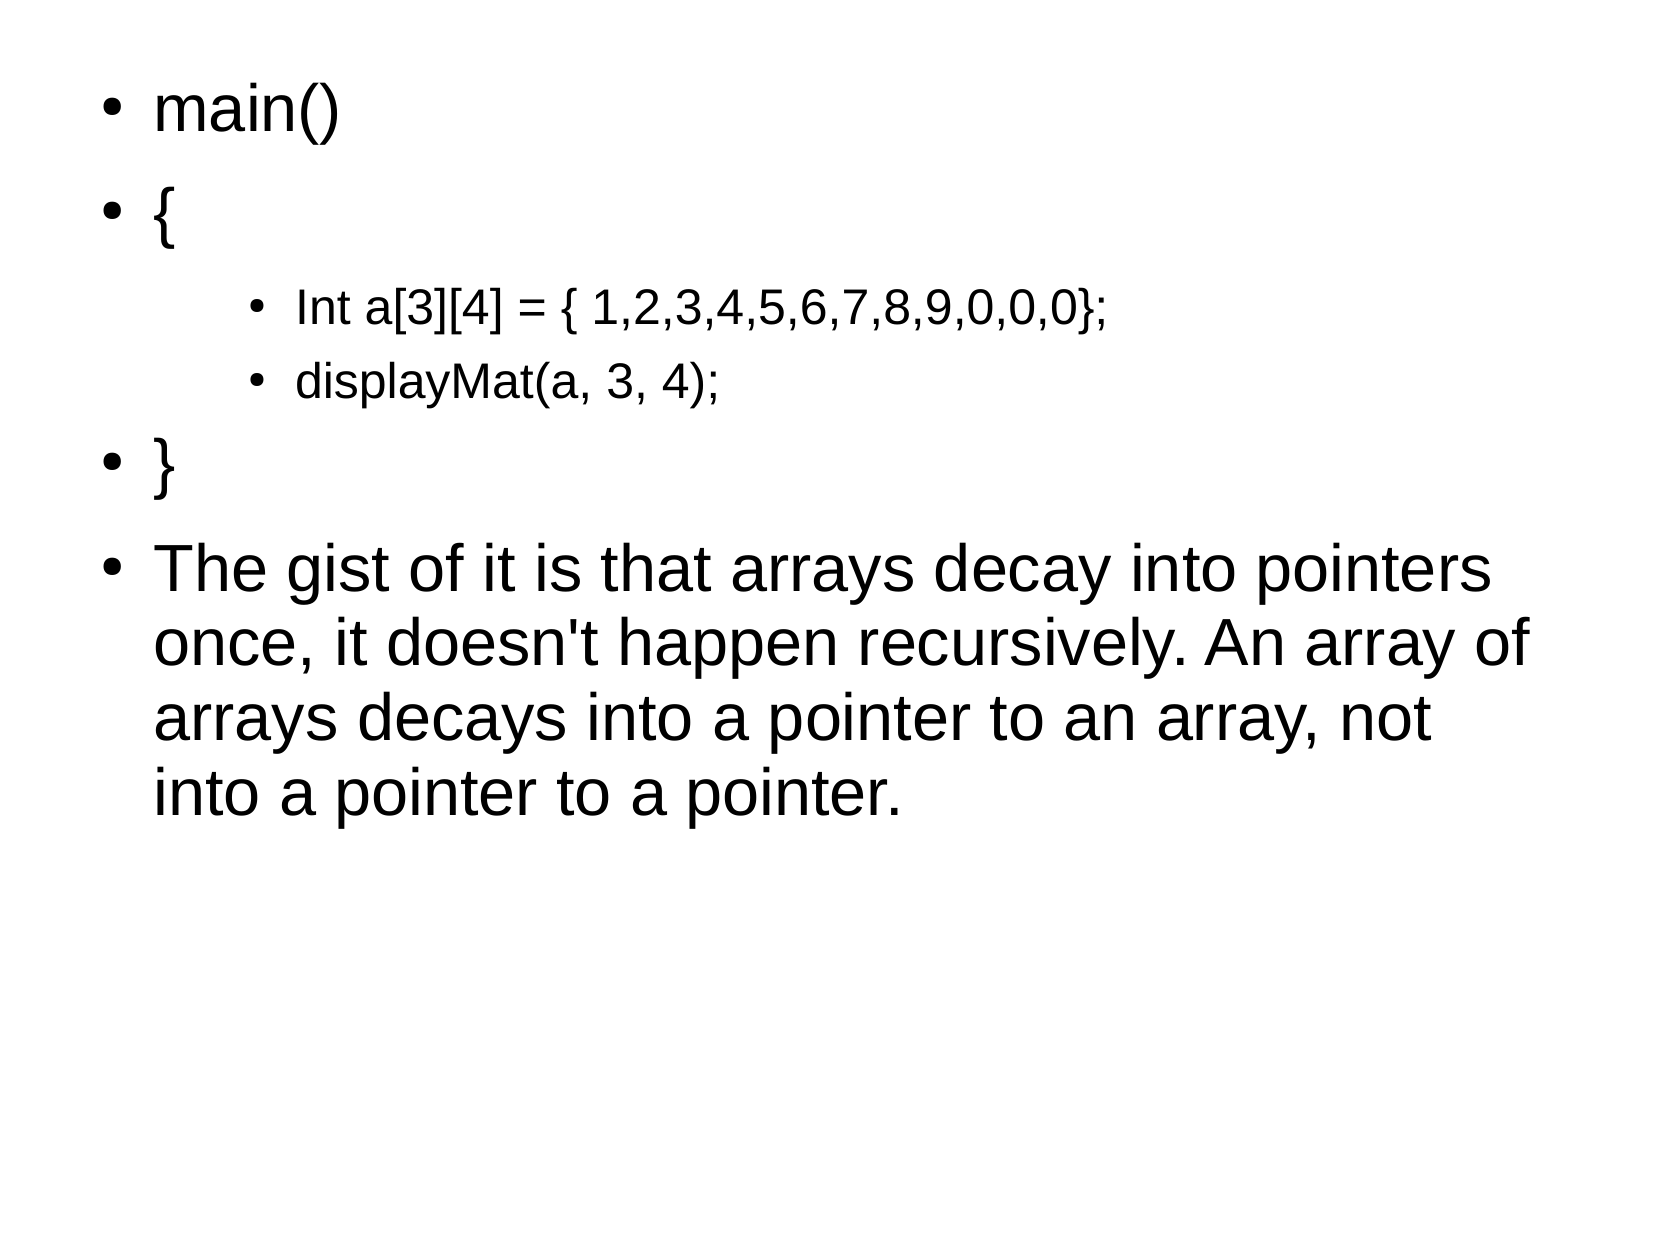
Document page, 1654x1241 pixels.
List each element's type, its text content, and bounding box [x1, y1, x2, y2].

list main() { Int a[3][4] = { 1,2,3,4,5,6,7,8,9,0,0,0}; displayMat(a, 3, 4); } The gist of it is that arrays decay into pointers once, it doesn't happen recursively. An array of arrays decays into a pointer to an array, not into a pointer to a pointer. [82, 70, 1538, 1010]
